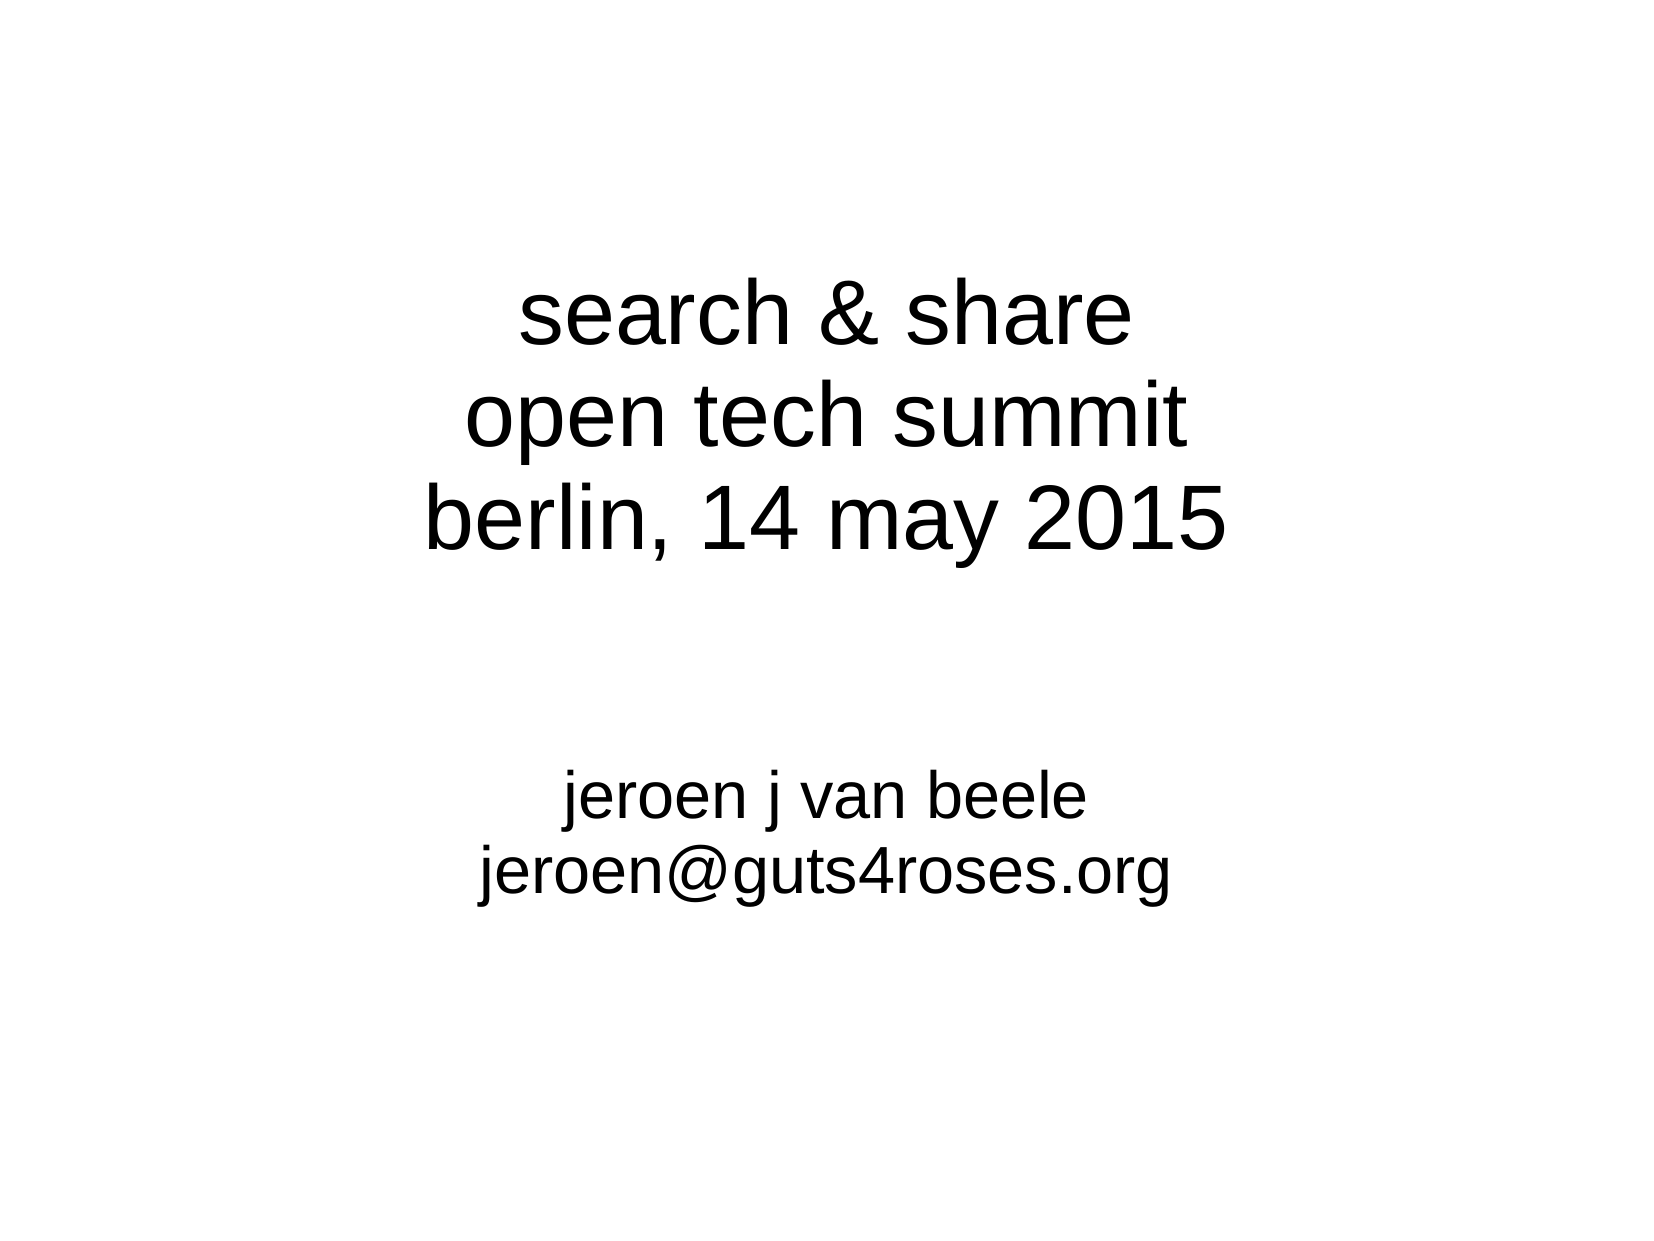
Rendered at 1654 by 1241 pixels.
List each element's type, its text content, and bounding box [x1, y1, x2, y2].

subtitle jeroen j van beele jeroen@guts4roses.org [82, 473, 1571, 1193]
title search & share open tech summit berlin, 14 may 2015 [82, 181, 1571, 473]
